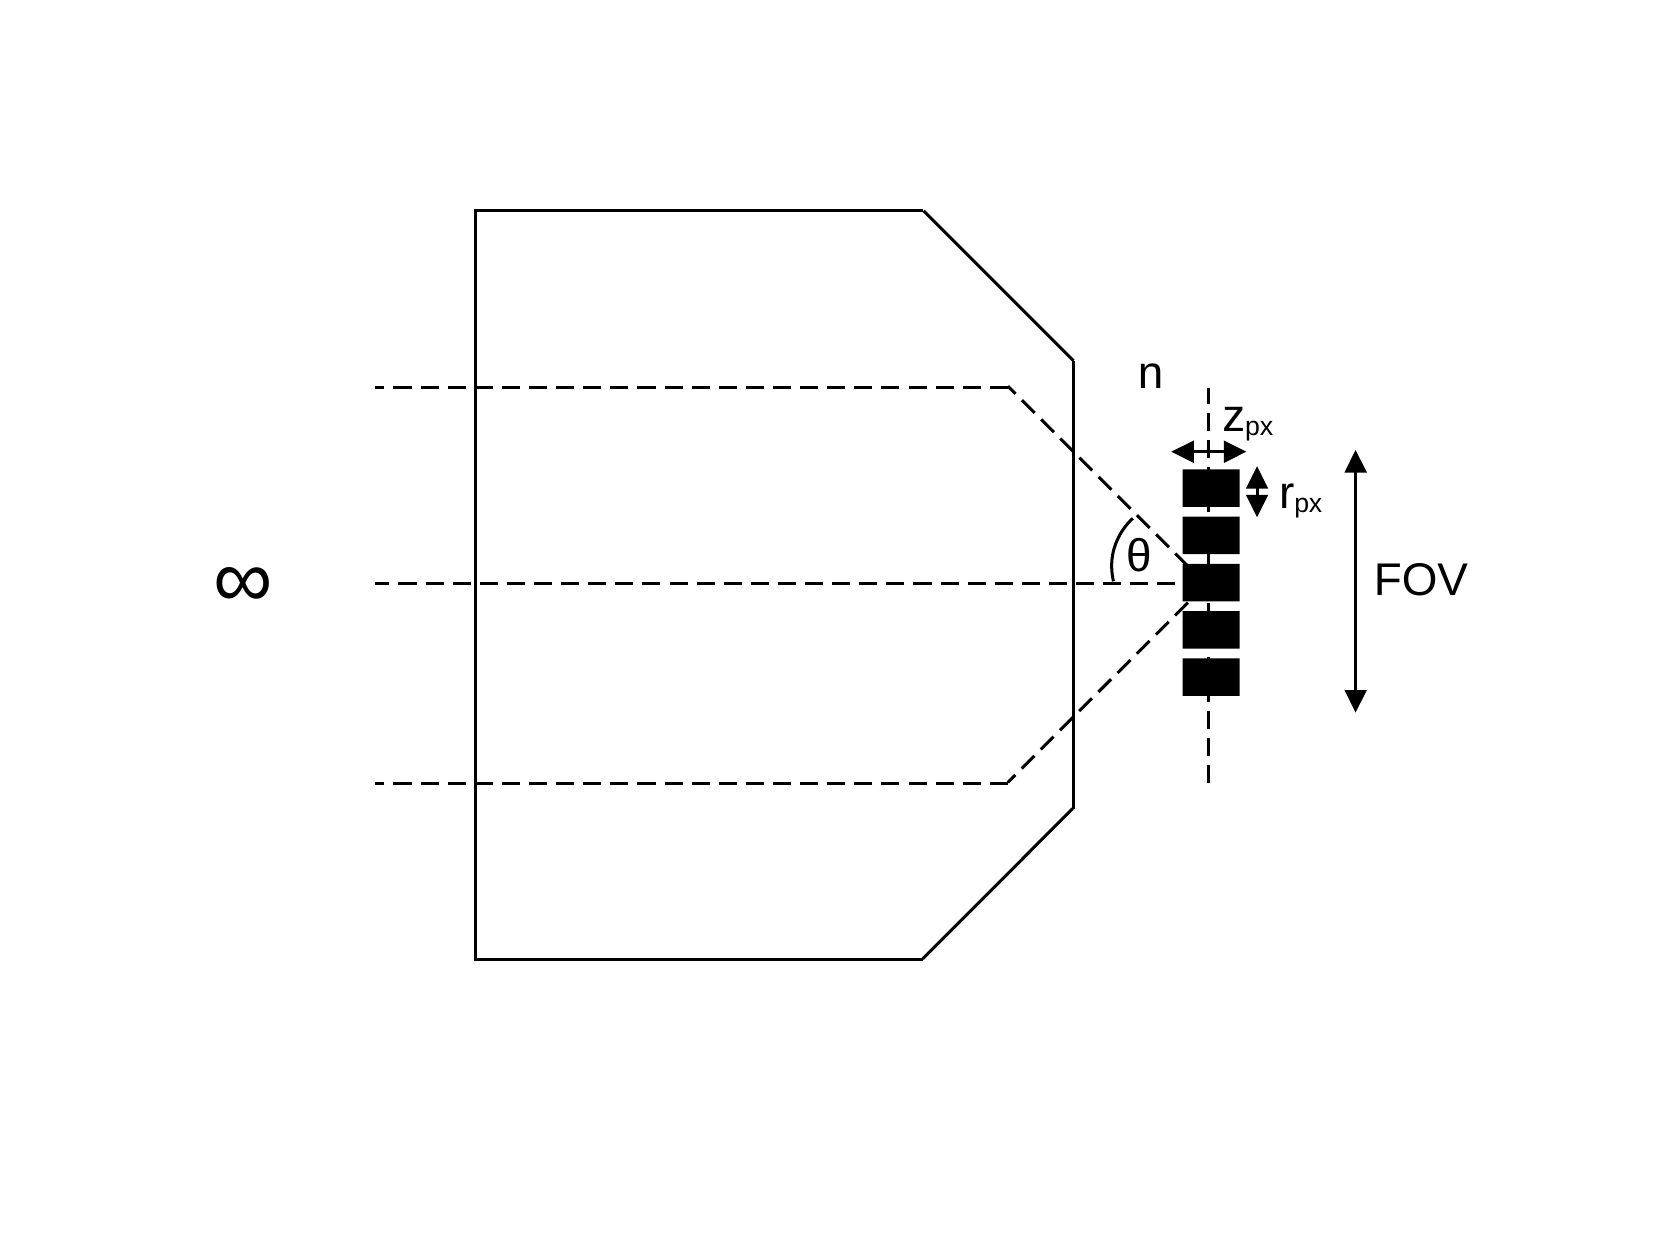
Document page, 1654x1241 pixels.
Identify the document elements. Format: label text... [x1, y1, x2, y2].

text_box [1182, 563, 1240, 602]
text_box ∞ [168, 525, 319, 643]
text_box rpx [1244, 459, 1358, 535]
text_box zpx [1191, 382, 1304, 458]
text_box [1182, 516, 1240, 555]
text_box [1182, 611, 1240, 649]
text_box [1182, 658, 1240, 696]
text_box [1182, 469, 1240, 507]
text_box θ [1082, 522, 1196, 598]
text_box FOV [1354, 546, 1488, 632]
text_box n [1094, 339, 1207, 415]
